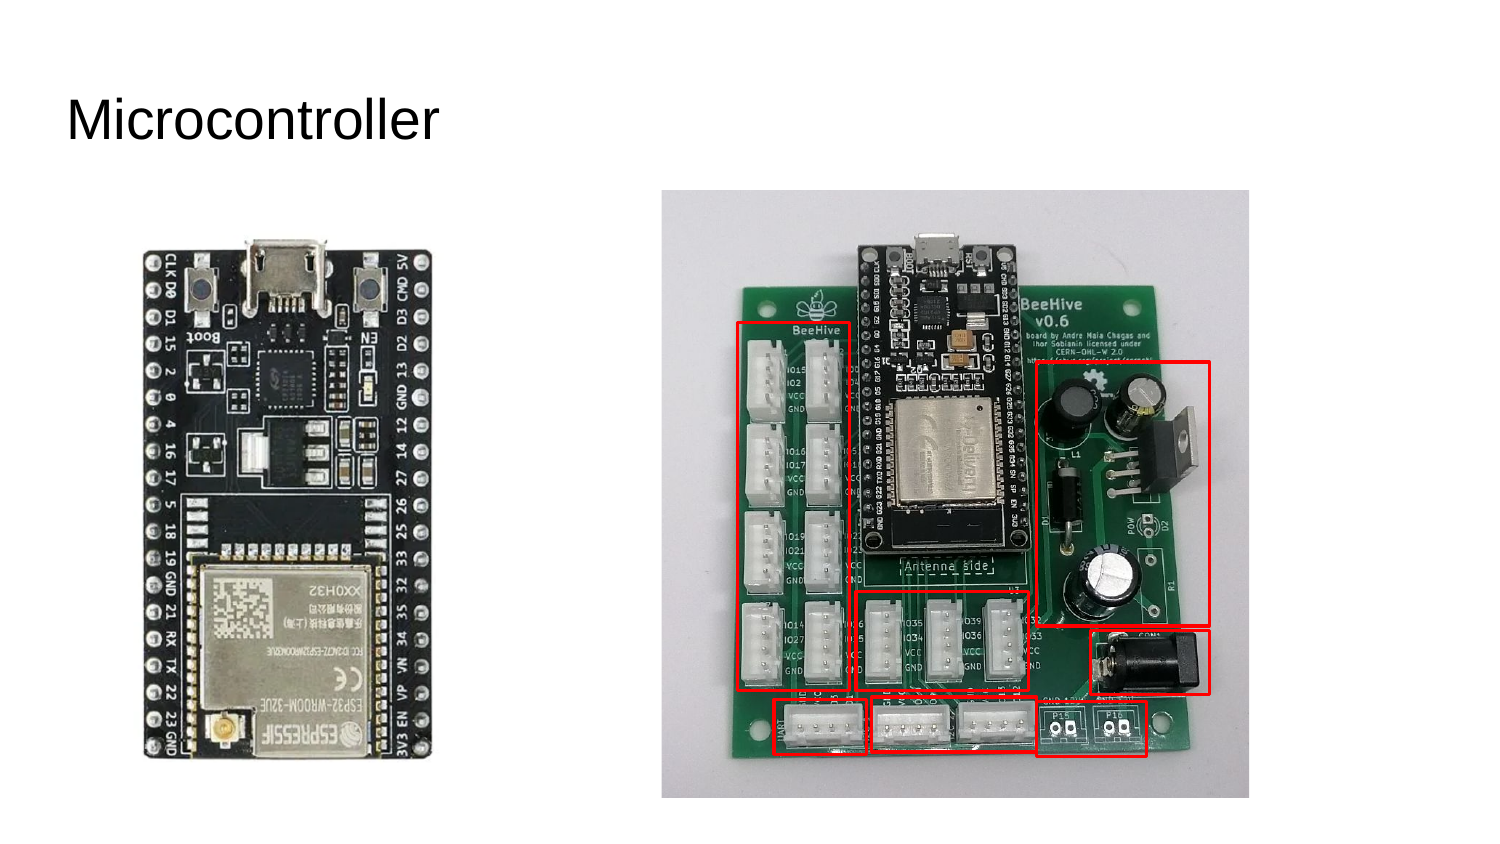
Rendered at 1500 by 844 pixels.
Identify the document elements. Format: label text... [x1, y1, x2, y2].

title Microcontroller [51, 72, 1449, 167]
picture [51, 175, 524, 813]
picture [661, 190, 1250, 798]
